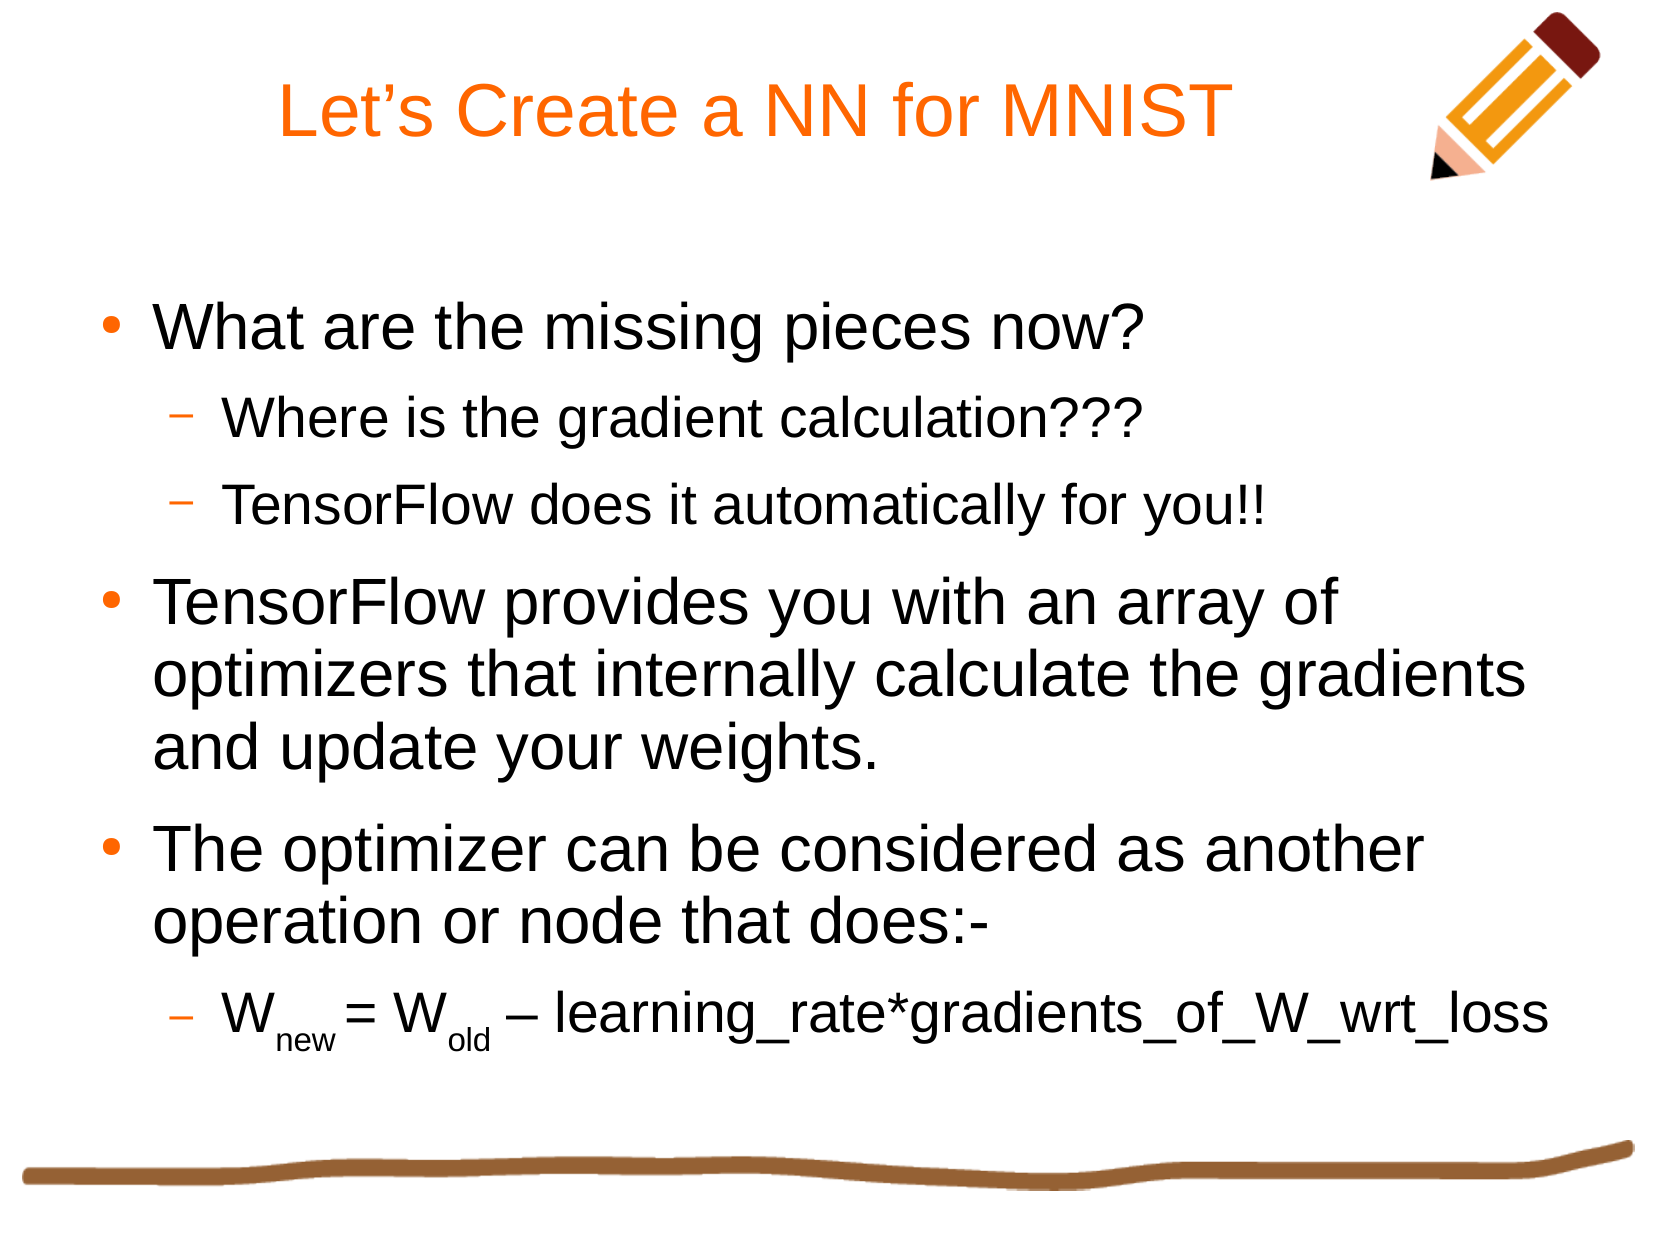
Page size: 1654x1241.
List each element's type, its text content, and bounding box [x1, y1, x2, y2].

title Let’s Create a NN for MNIST [82, 49, 1430, 172]
list What are the missing pieces now? Where is the gradient calculation??? TensorFlow does it automatically for you!! TensorFlow provides you with an array of optimizers that internally calculate the gradients and update your weights. The optimizer can be considered as another operation or node that does:- Wnew = Wold – learning_rate*gradients_of_W_wrt_loss [82, 290, 1571, 1122]
picture [22, 1140, 1635, 1191]
picture [1430, 12, 1601, 181]
